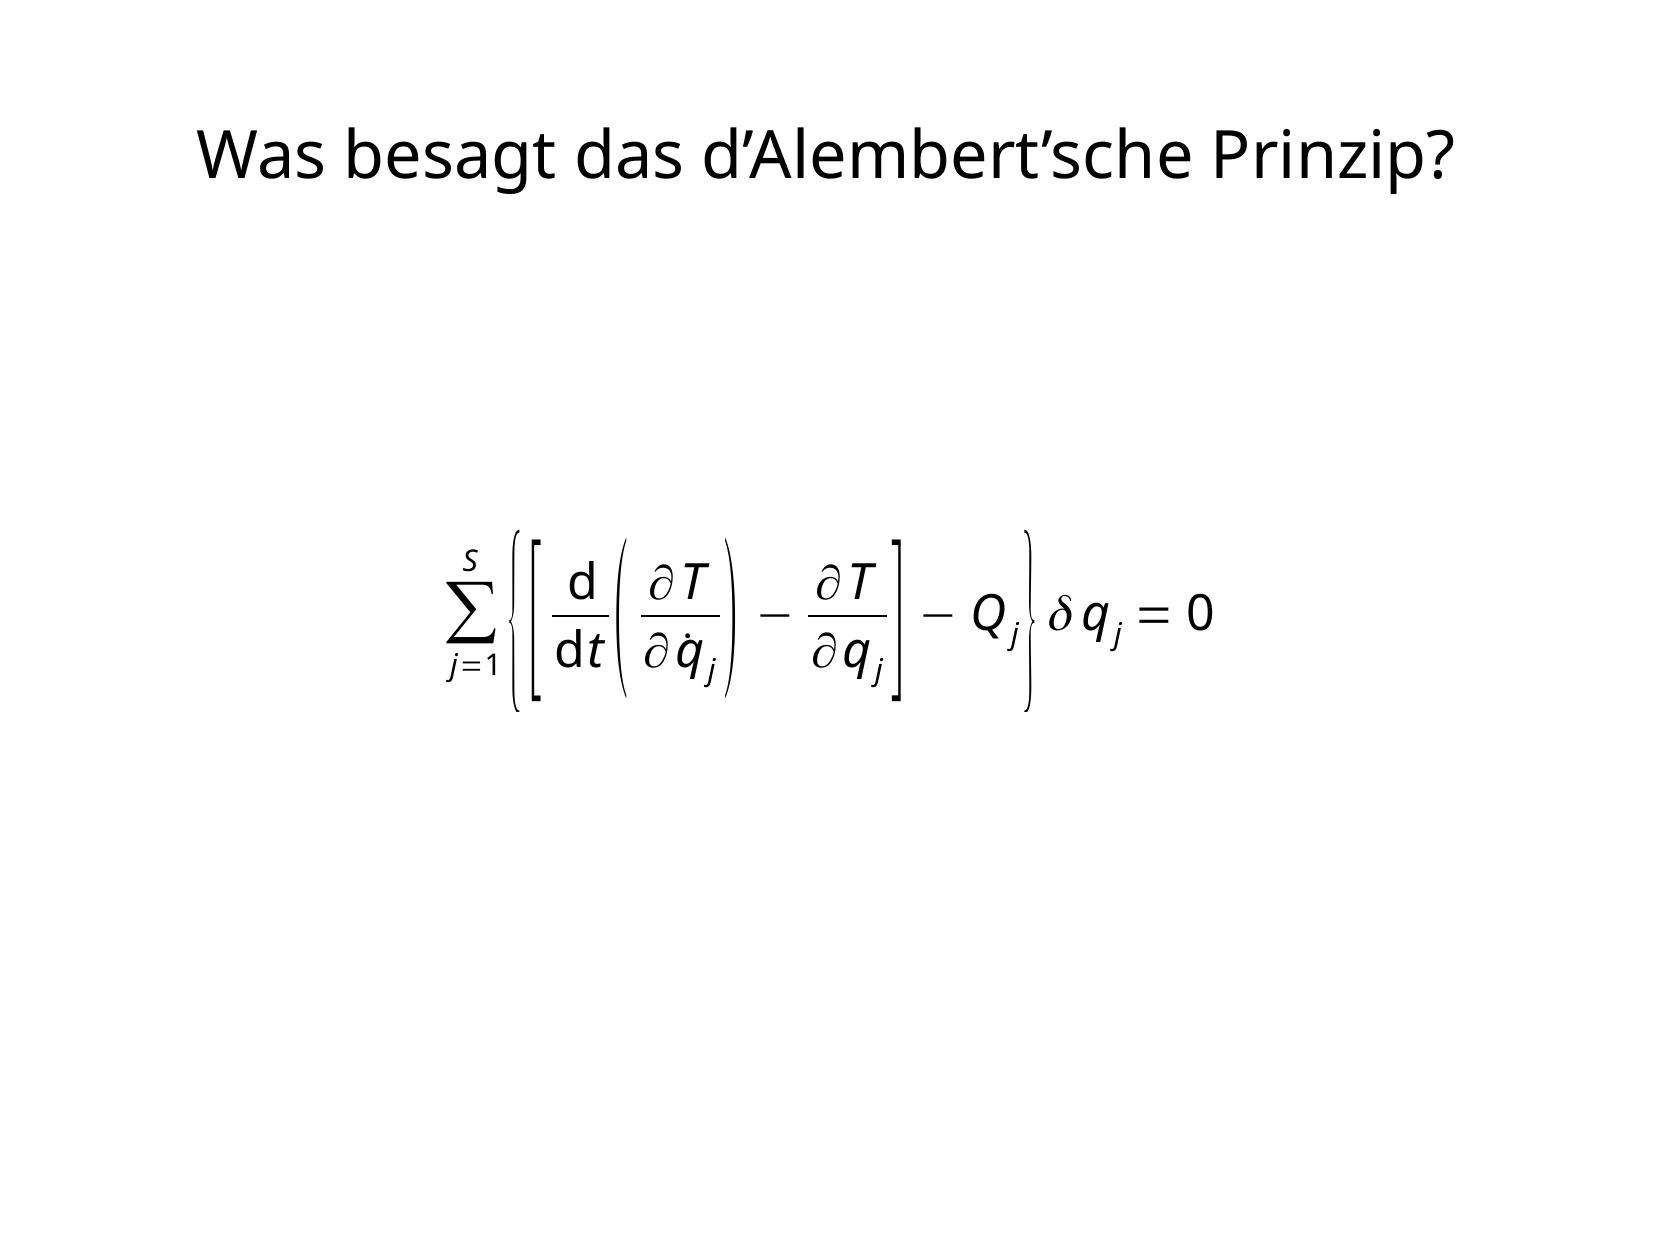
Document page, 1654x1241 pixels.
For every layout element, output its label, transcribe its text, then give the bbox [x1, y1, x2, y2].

chart [436, 528, 1218, 712]
title Was besagt das d’Alembert’sche Prinzip? [82, 49, 1571, 257]
